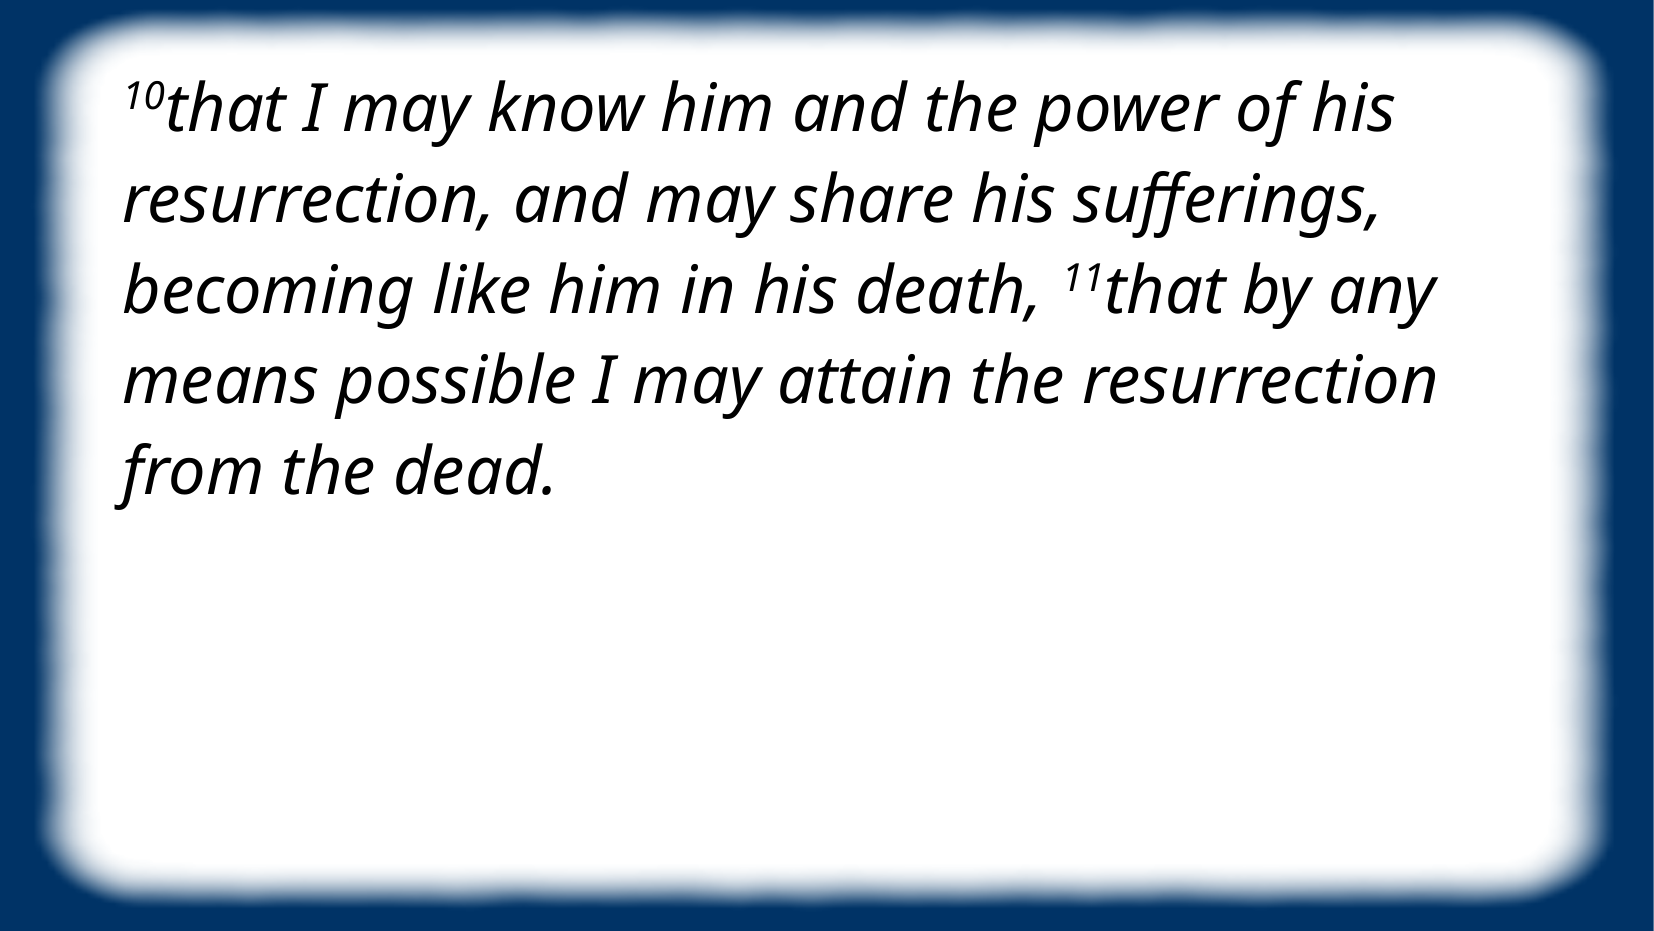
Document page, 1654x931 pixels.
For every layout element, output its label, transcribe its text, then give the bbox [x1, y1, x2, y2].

picture [0, 0, 1654, 931]
text_box 10that I may know him and the power of his resurrection, and may share his sufferings, becoming like him in his death, 11that by any means possible I may attain the resurrection from the dead. [107, 53, 1563, 512]
